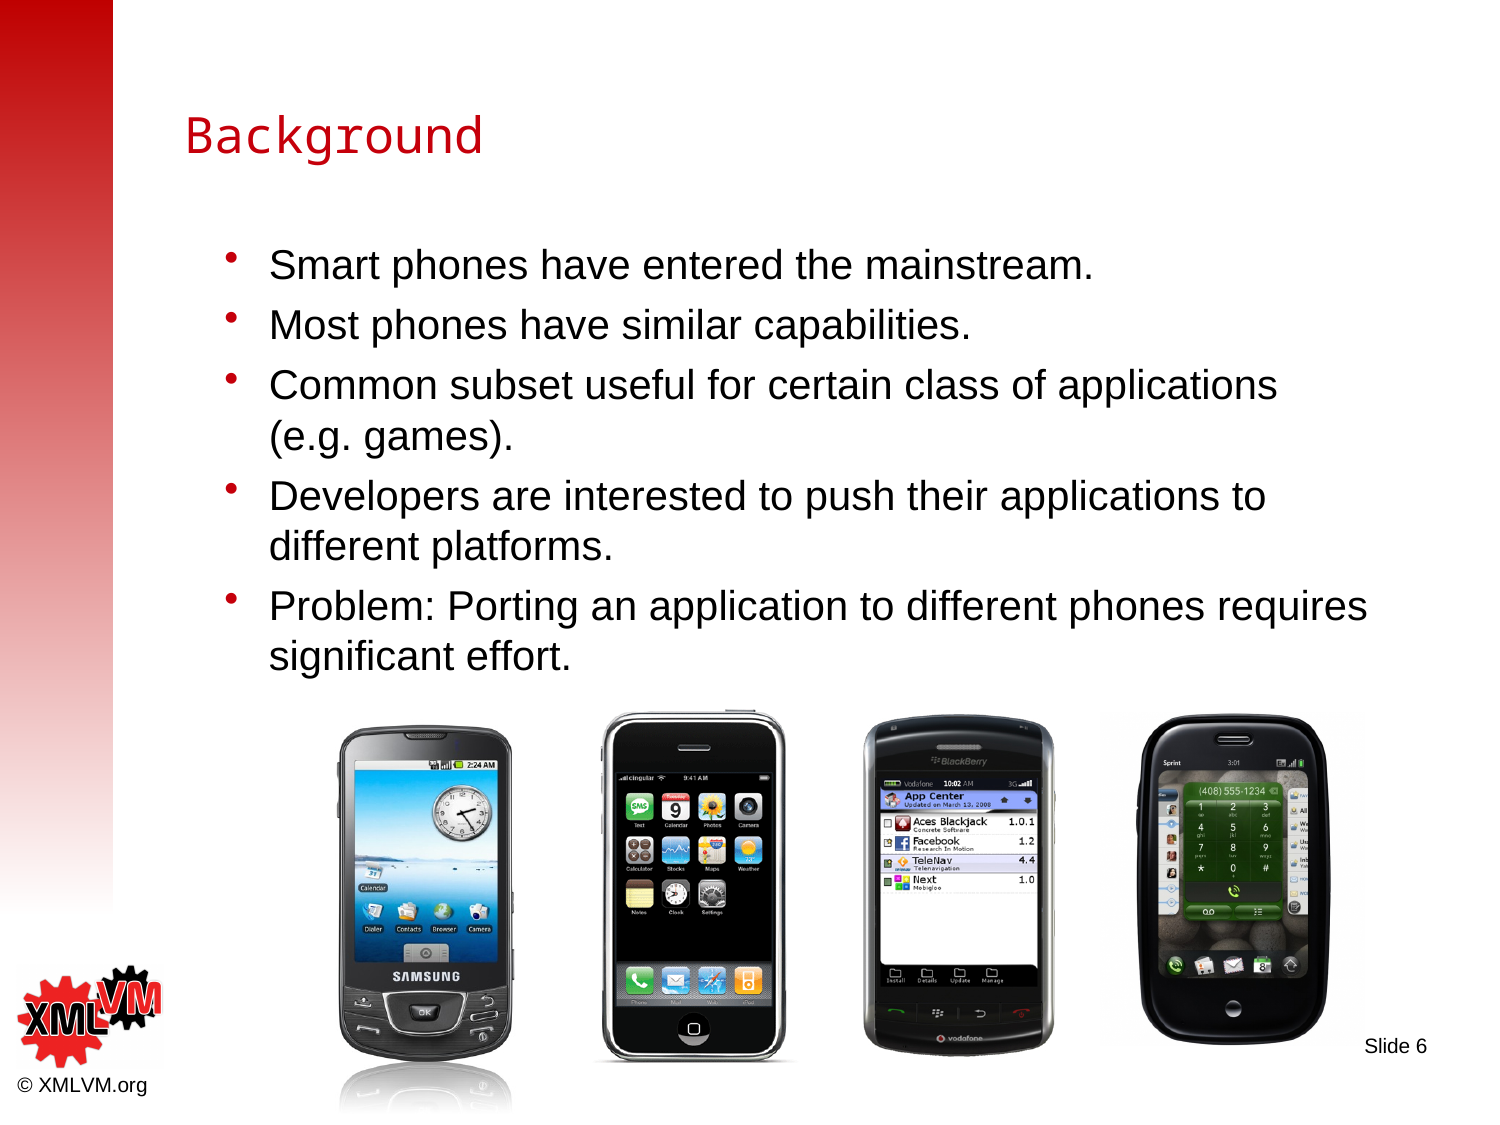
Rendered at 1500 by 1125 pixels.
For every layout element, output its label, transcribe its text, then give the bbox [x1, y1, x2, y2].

list Smart phones have entered the mainstream. Most phones have similar capabilities. Common subset useful for certain class of applications (e.g. games). Developers are interested to push their applications to different platforms. Problem: Porting an application to different phones requires significant effort. [224, 237, 1388, 1000]
picture [16, 964, 164, 1069]
picture [1100, 712, 1365, 1046]
picture [861, 712, 1059, 1059]
title Background [170, 67, 1447, 207]
picture [206, 687, 811, 1125]
